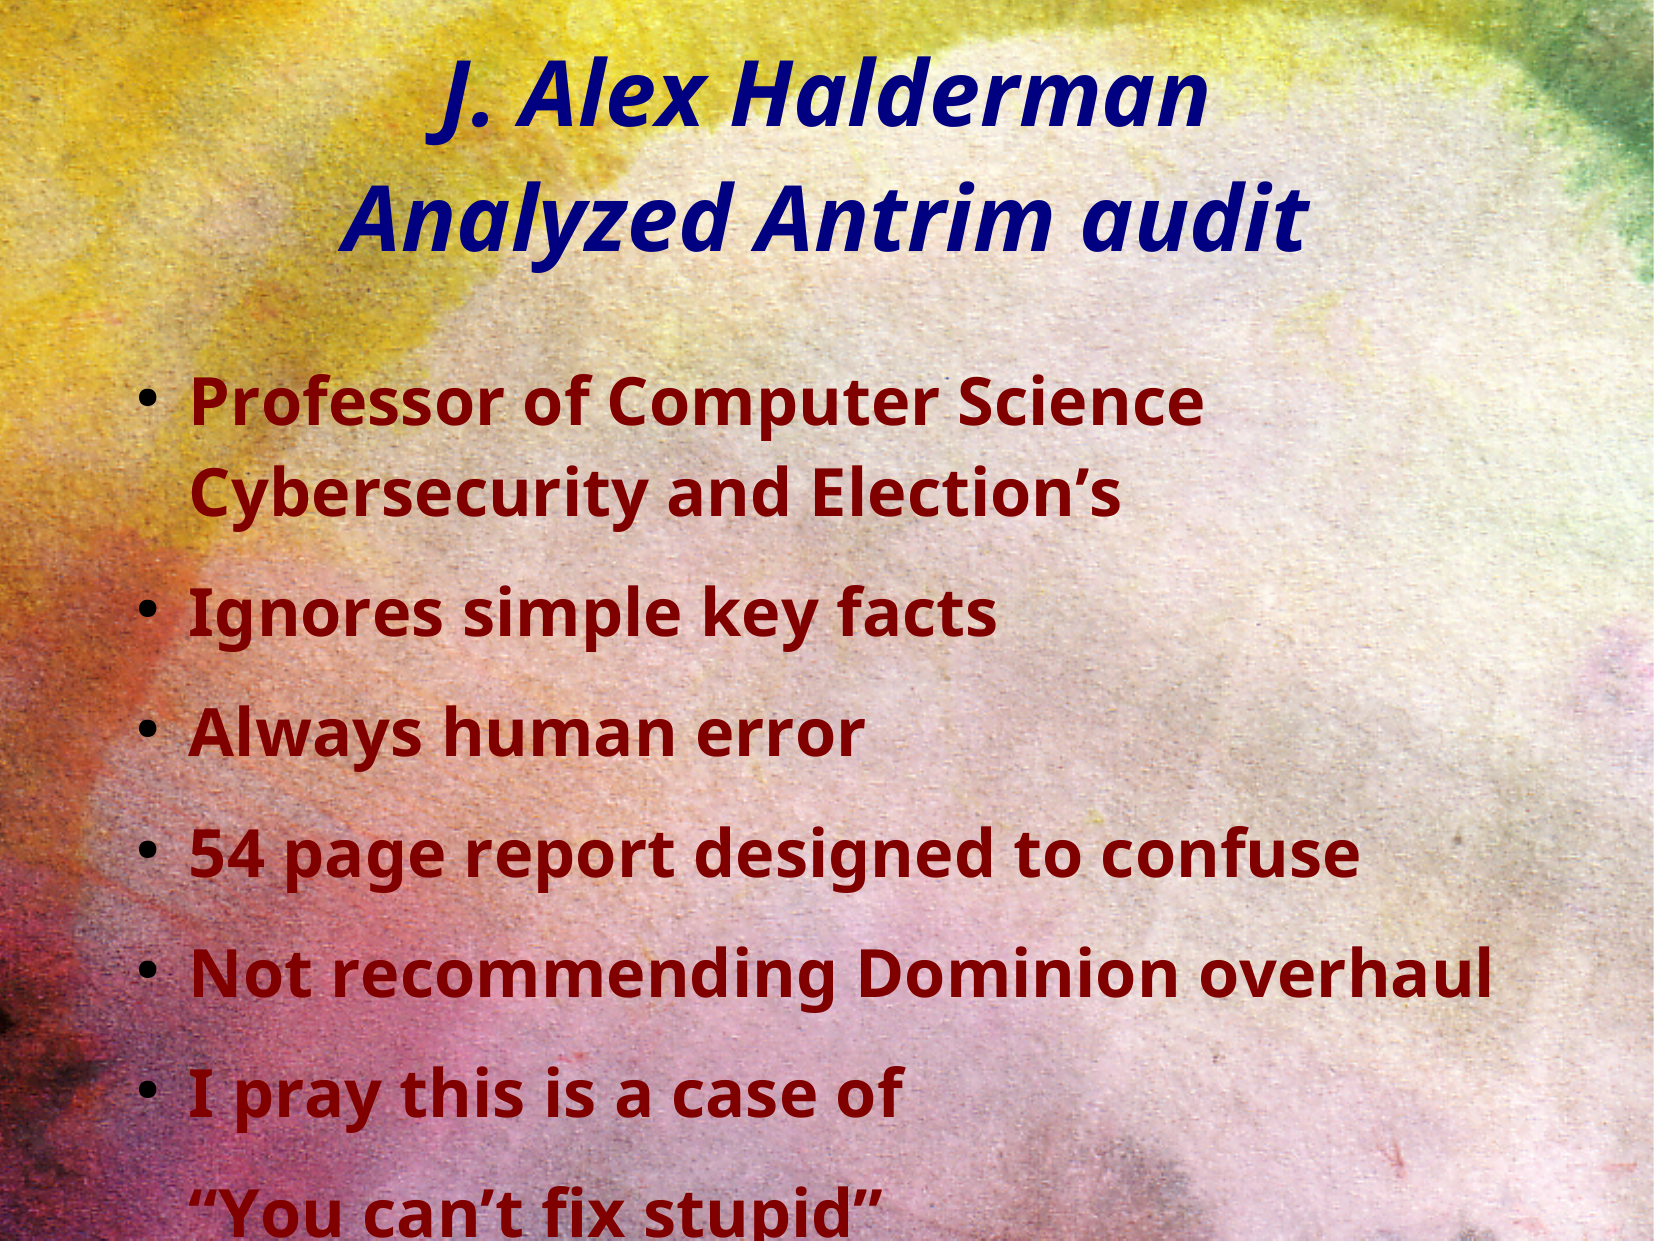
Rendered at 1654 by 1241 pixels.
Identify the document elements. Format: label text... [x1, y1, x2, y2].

title J. Alex Halderman Analyzed Antrim audit [82, 45, 1571, 261]
list Professor of Computer Science Cybersecurity and Election’s Ignores simple key facts Always human error 54 page report designed to confuse Not recommending Dominion overhaul I pray this is a case of “You can’t fix stupid” [118, 354, 1571, 1232]
picture [0, 0, 1654, 1241]
